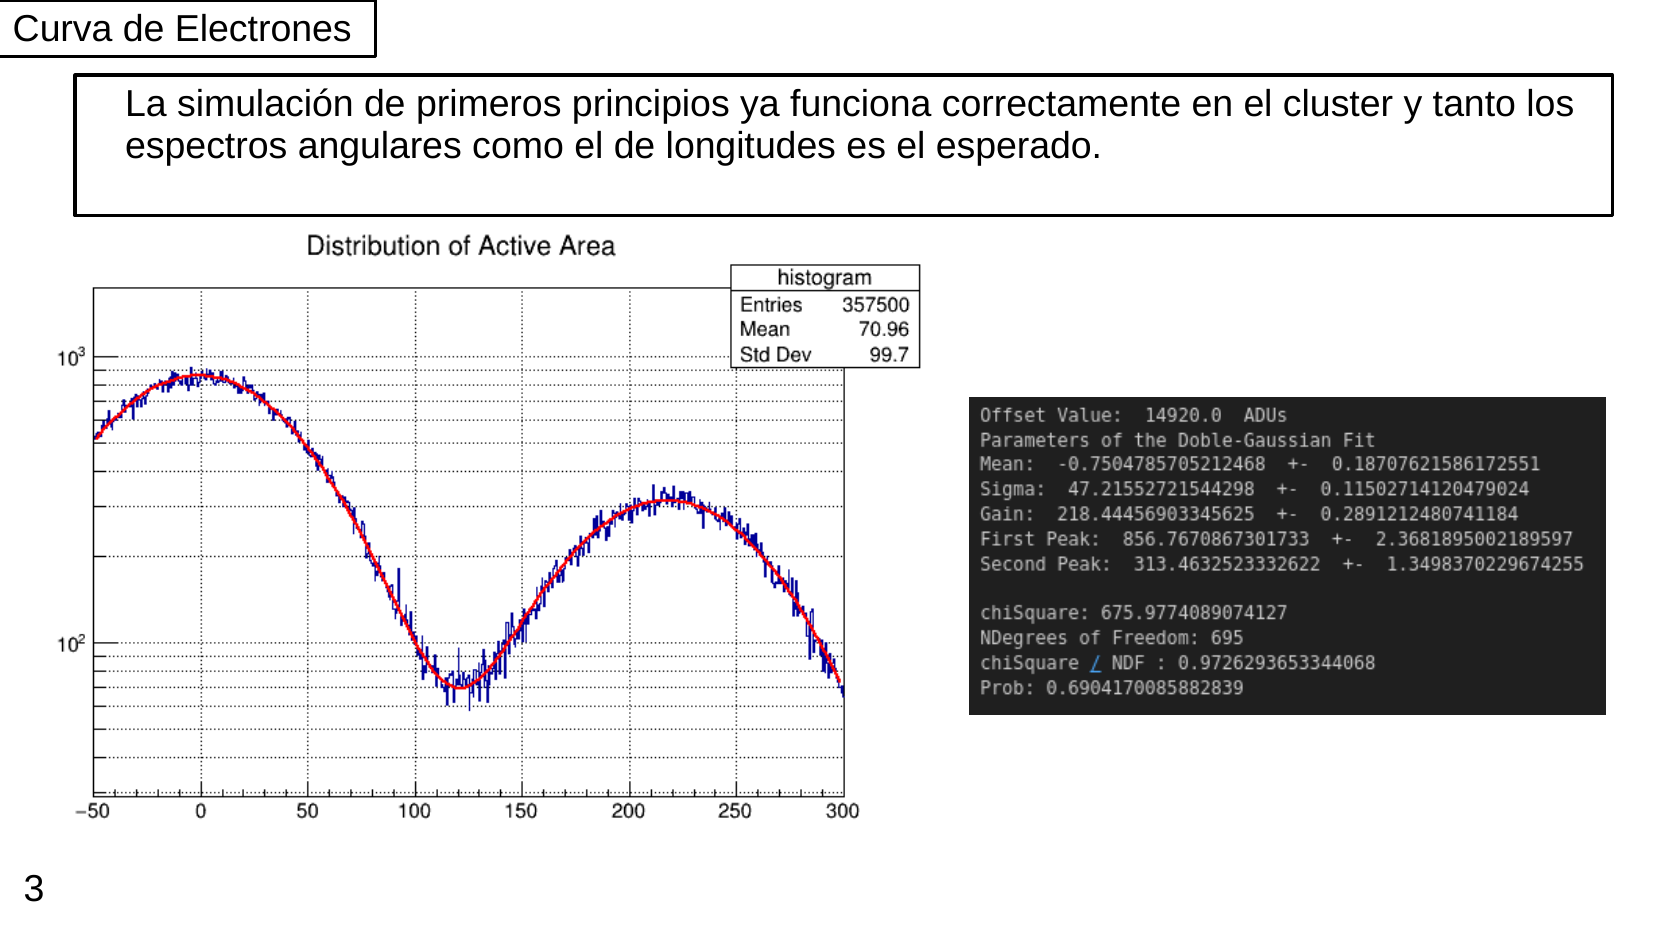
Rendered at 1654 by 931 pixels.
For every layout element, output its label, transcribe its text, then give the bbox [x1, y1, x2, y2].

text_box La simulación de primeros principios ya funciona correctamente en el cluster y tanto los espectros angulares como el de longitudes es el esperado. [75, 75, 1613, 216]
picture [0, 224, 938, 861]
text_box <number> [8, 861, 638, 931]
picture [969, 397, 1606, 715]
text_box Curva de Electrones [0, 0, 376, 57]
